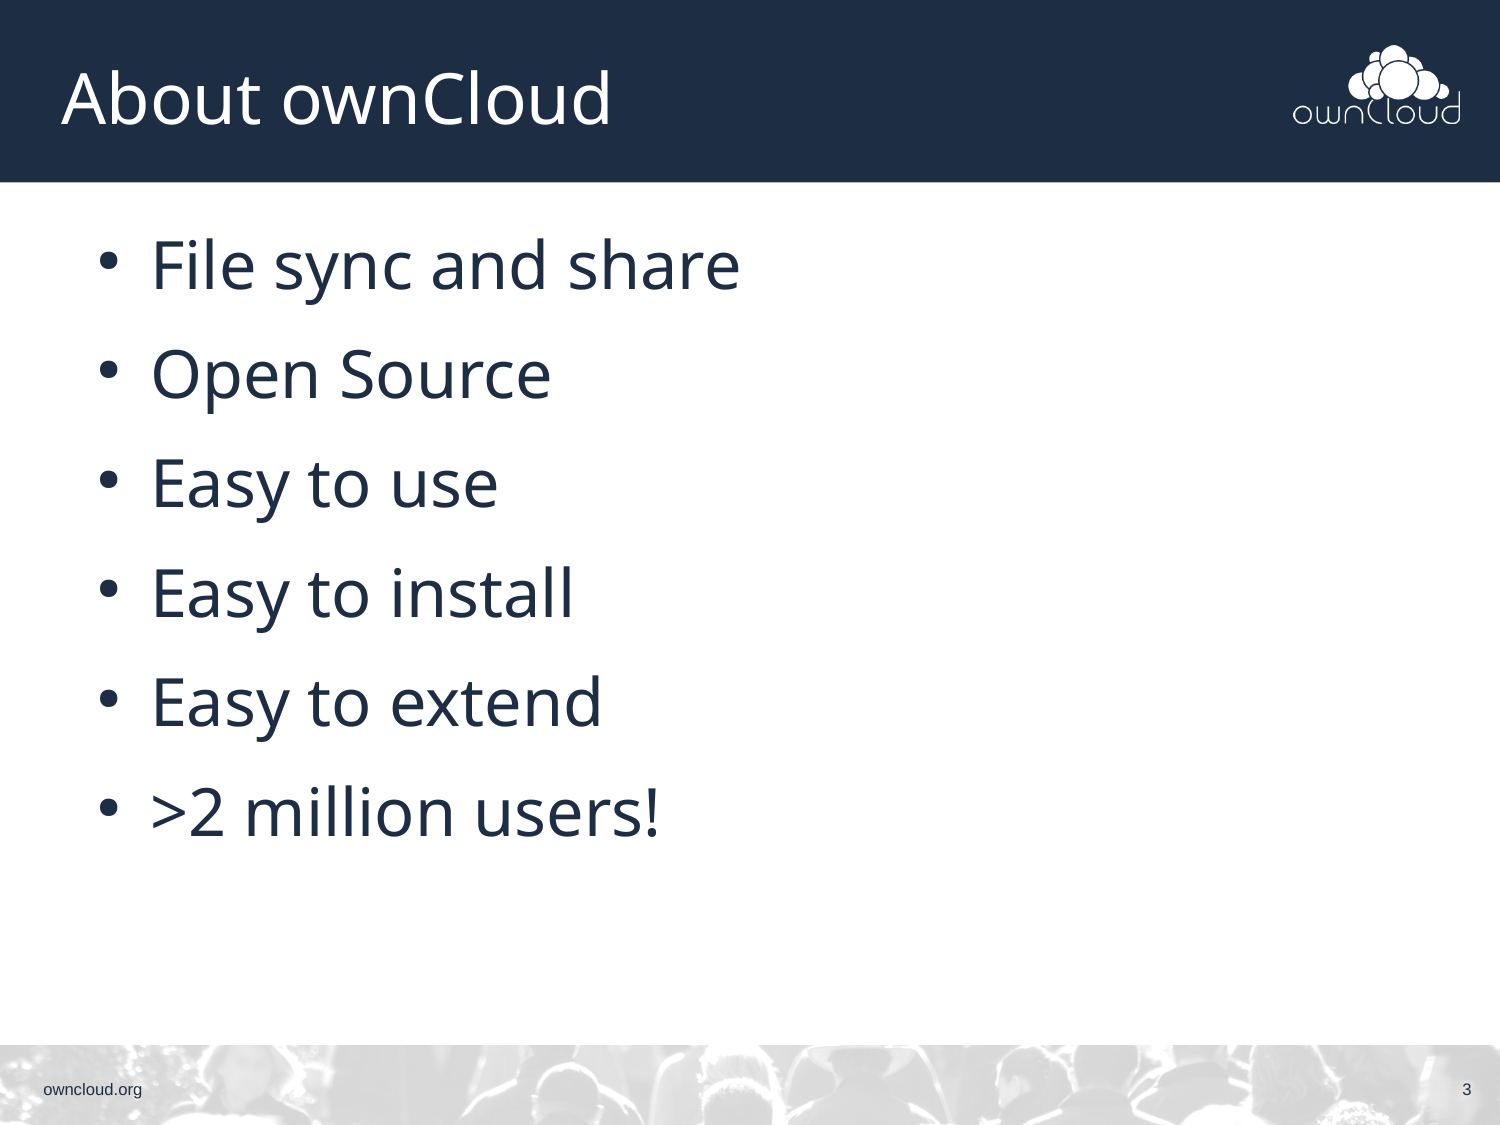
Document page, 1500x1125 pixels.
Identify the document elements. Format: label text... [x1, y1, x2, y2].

picture [1293, 45, 1460, 124]
picture [0, 1045, 1500, 1125]
title About ownCloud [46, 5, 1258, 187]
list File sync and share Open Source Easy to use Easy to install Easy to extend >2 million users! [46, 214, 1406, 1004]
